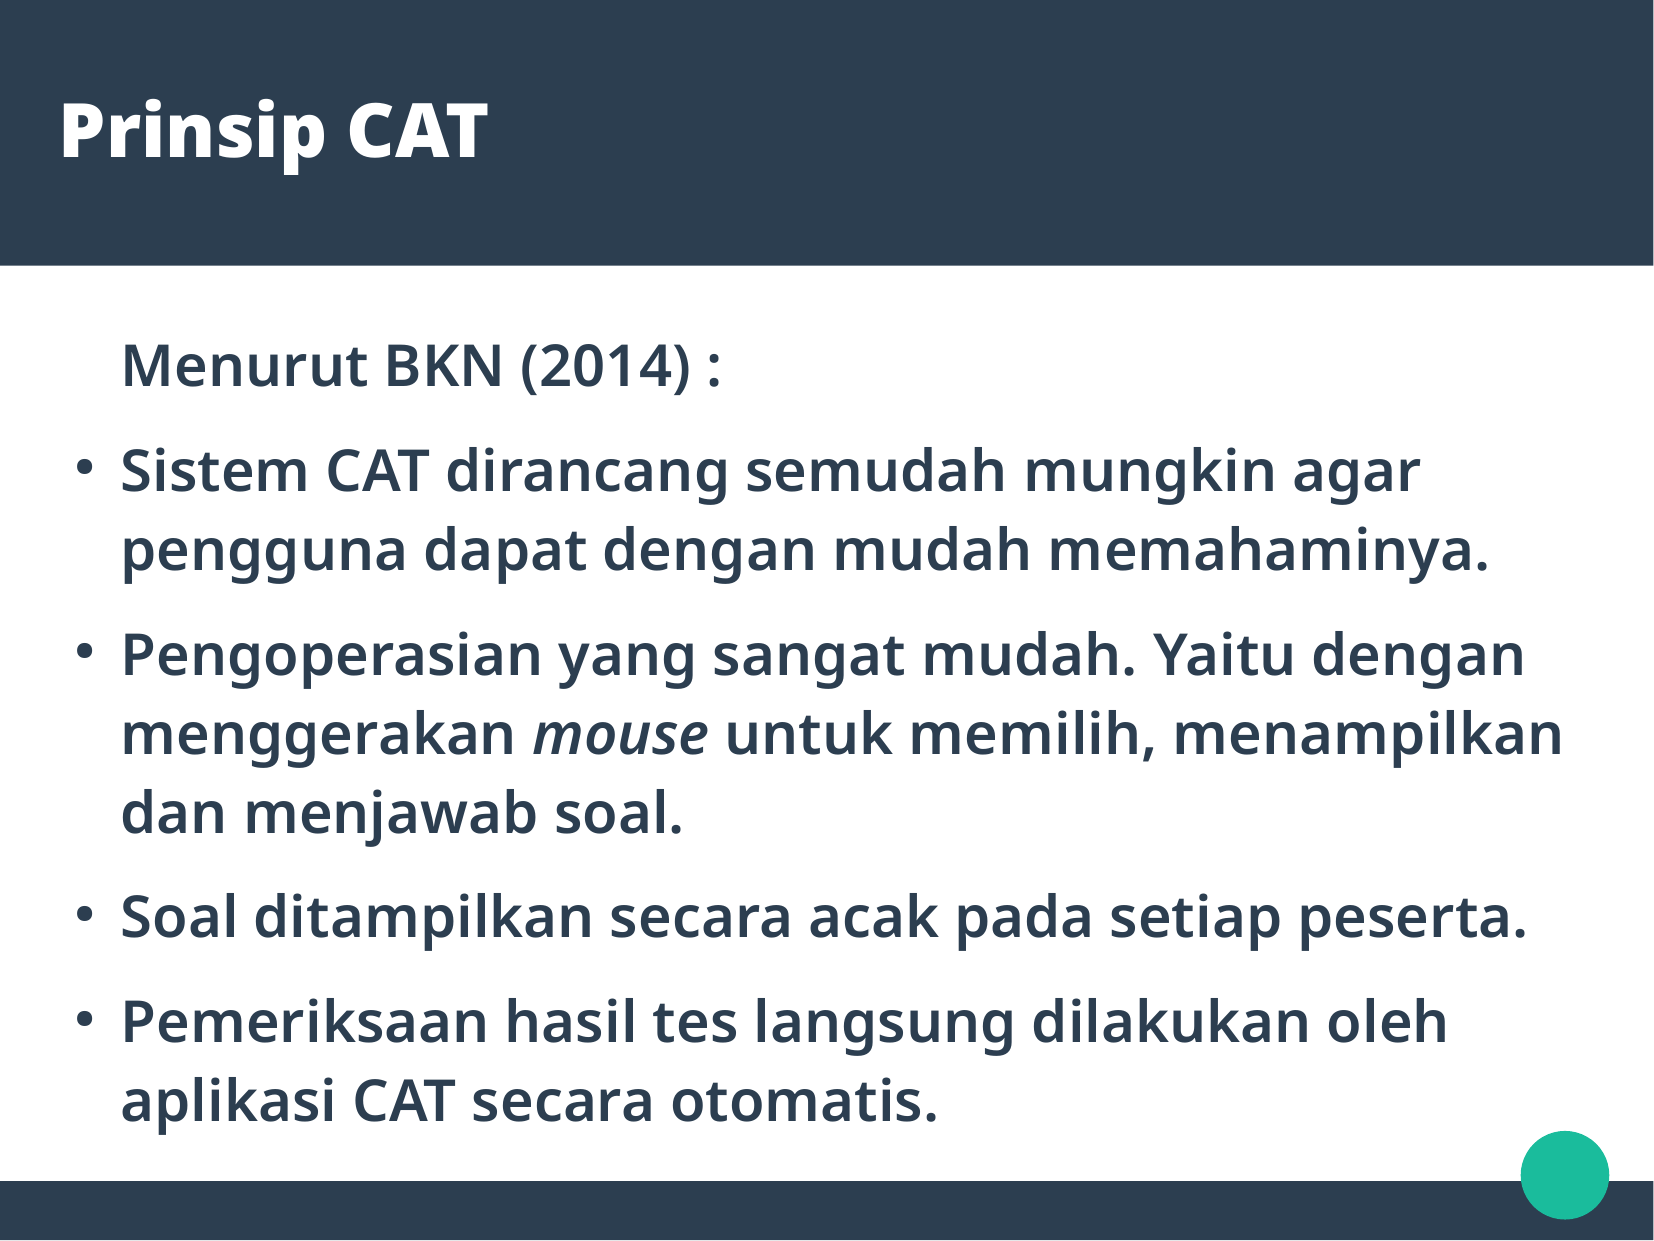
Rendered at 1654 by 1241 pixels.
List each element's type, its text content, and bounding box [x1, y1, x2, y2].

title Prinsip CAT [59, 56, 1595, 200]
list Menurut BKN (2014) : Sistem CAT dirancang semudah mungkin agar pengguna dapat dengan mudah memahaminya. Pengoperasian yang sangat mudah. Yaitu dengan menggerakan mouse untuk memilih, menampilkan dan menjawab soal. Soal ditampilkan secara acak pada setiap peserta. Pemeriksaan hasil tes langsung dilakukan oleh aplikasi CAT secara otomatis. [59, 324, 1595, 1152]
